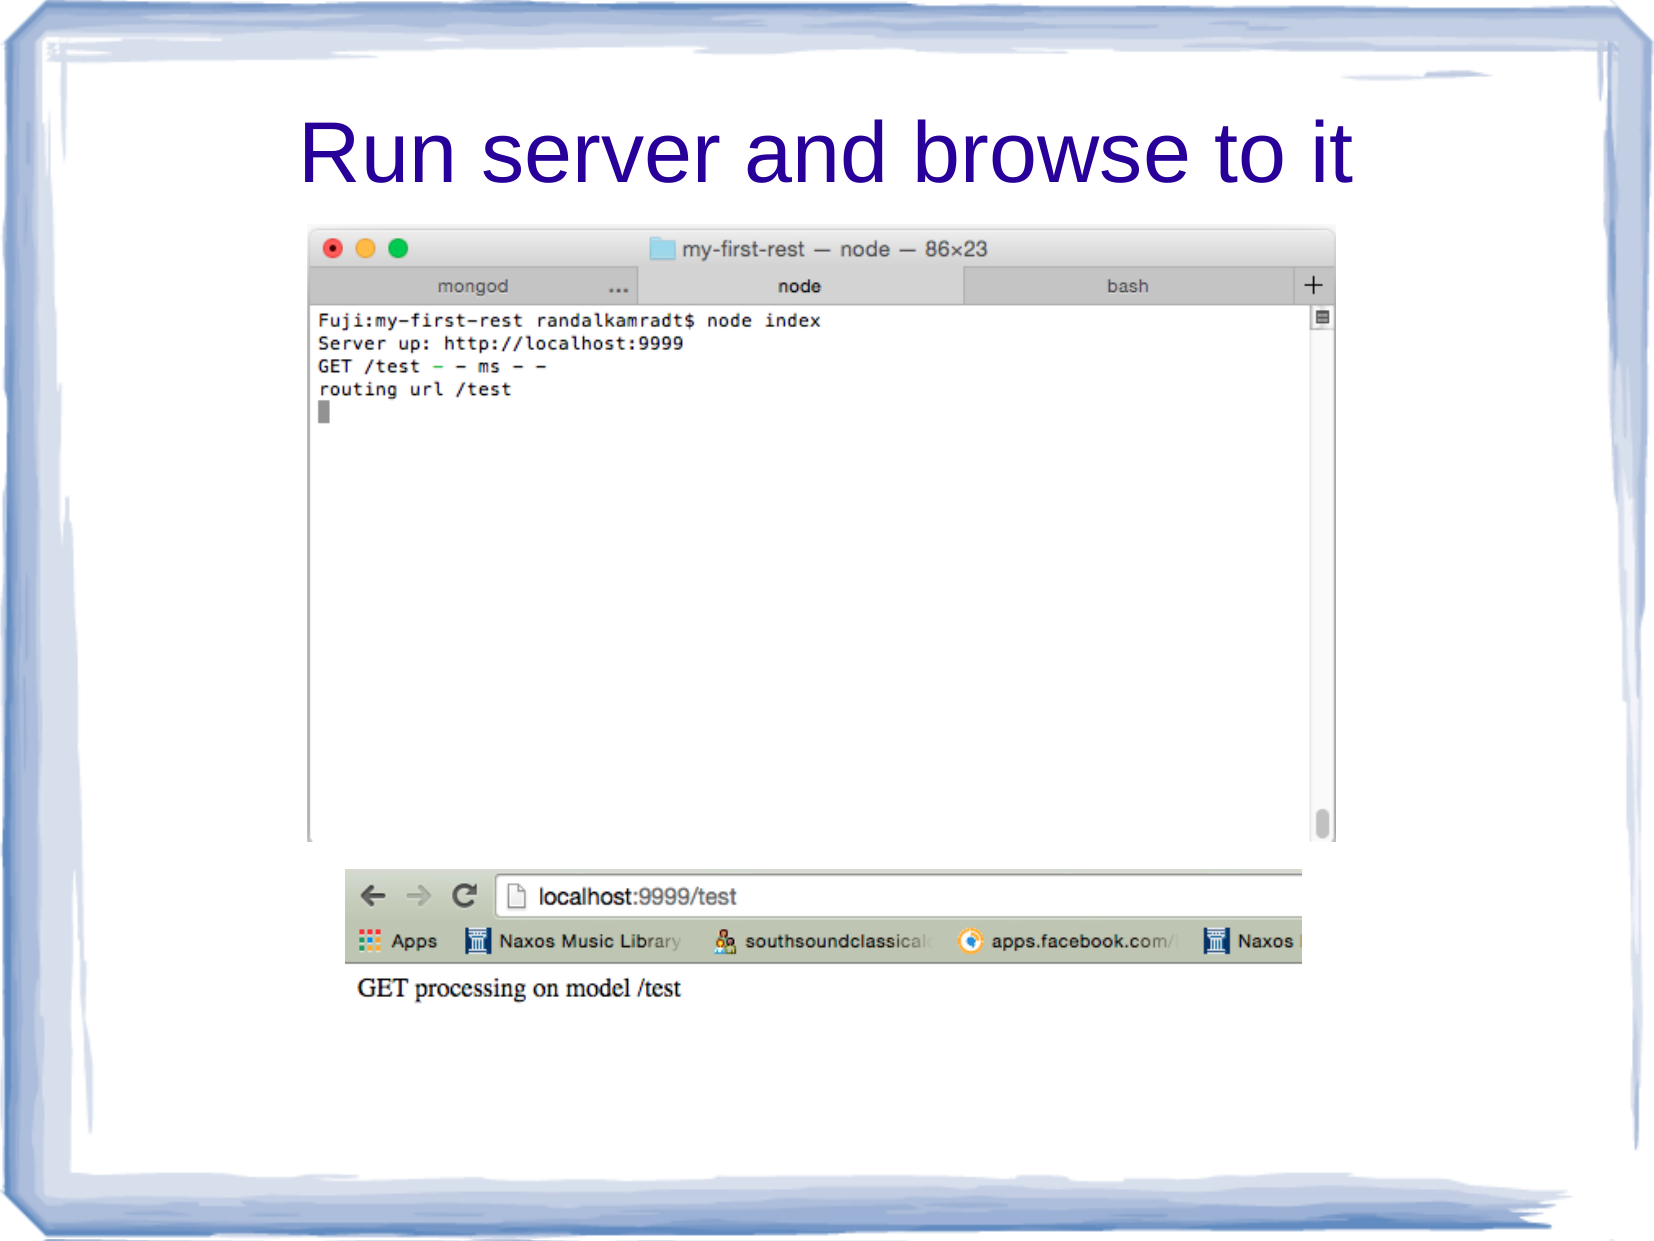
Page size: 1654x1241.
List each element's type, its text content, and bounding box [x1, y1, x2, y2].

title Run server and browse to it [82, 49, 1571, 257]
picture [0, 0, 1654, 1241]
